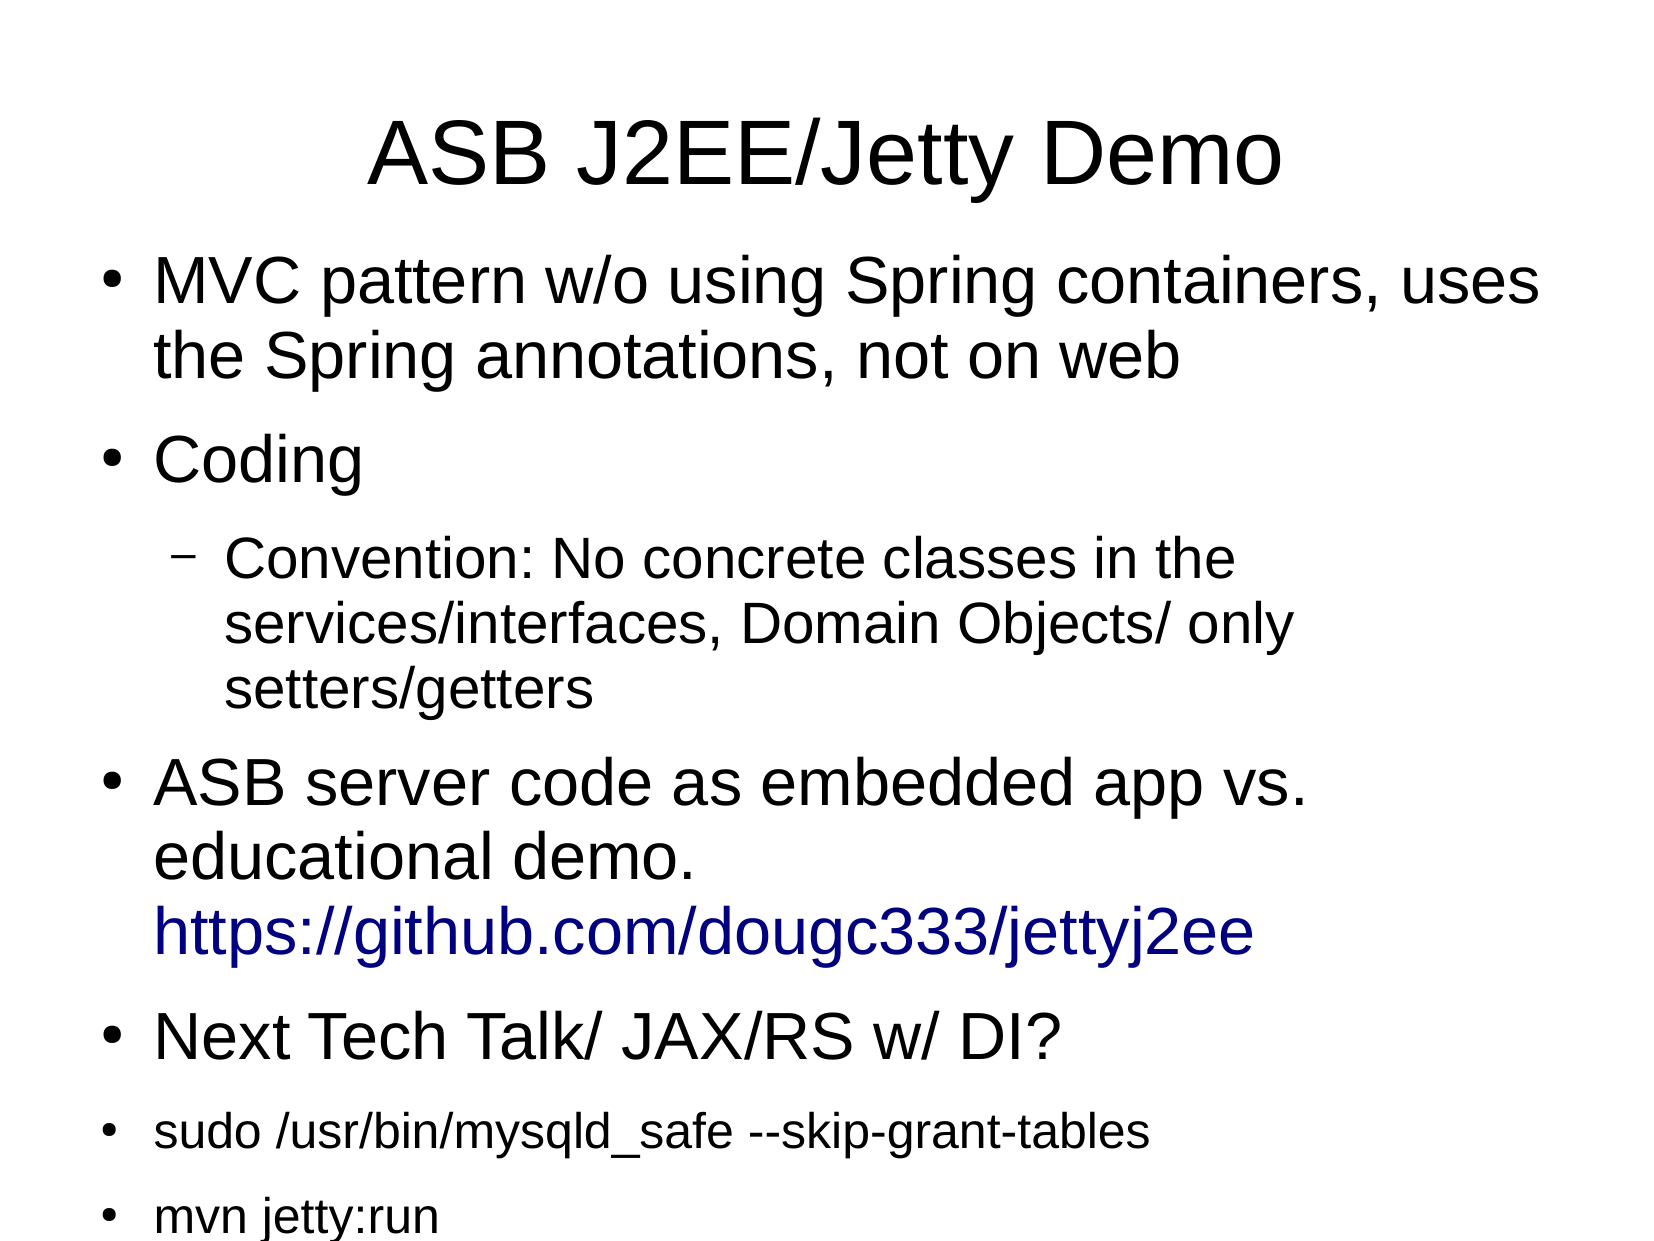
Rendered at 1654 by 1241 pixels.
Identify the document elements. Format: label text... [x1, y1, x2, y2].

list MVC pattern w/o using Spring containers, uses the Spring annotations, not on web Coding Convention: No concrete classes in the services/interfaces, Domain Objects/ only setters/getters ASB server code as embedded app vs. educational demo. https://github.com/dougc333/jettyj2ee Next Tech Talk/ JAX/RS w/ DI? sudo /usr/bin/mysqld_safe --skip-grant-tables mvn jetty:run [82, 242, 1571, 1241]
title ASB J2EE/Jetty Demo [82, 49, 1571, 242]
